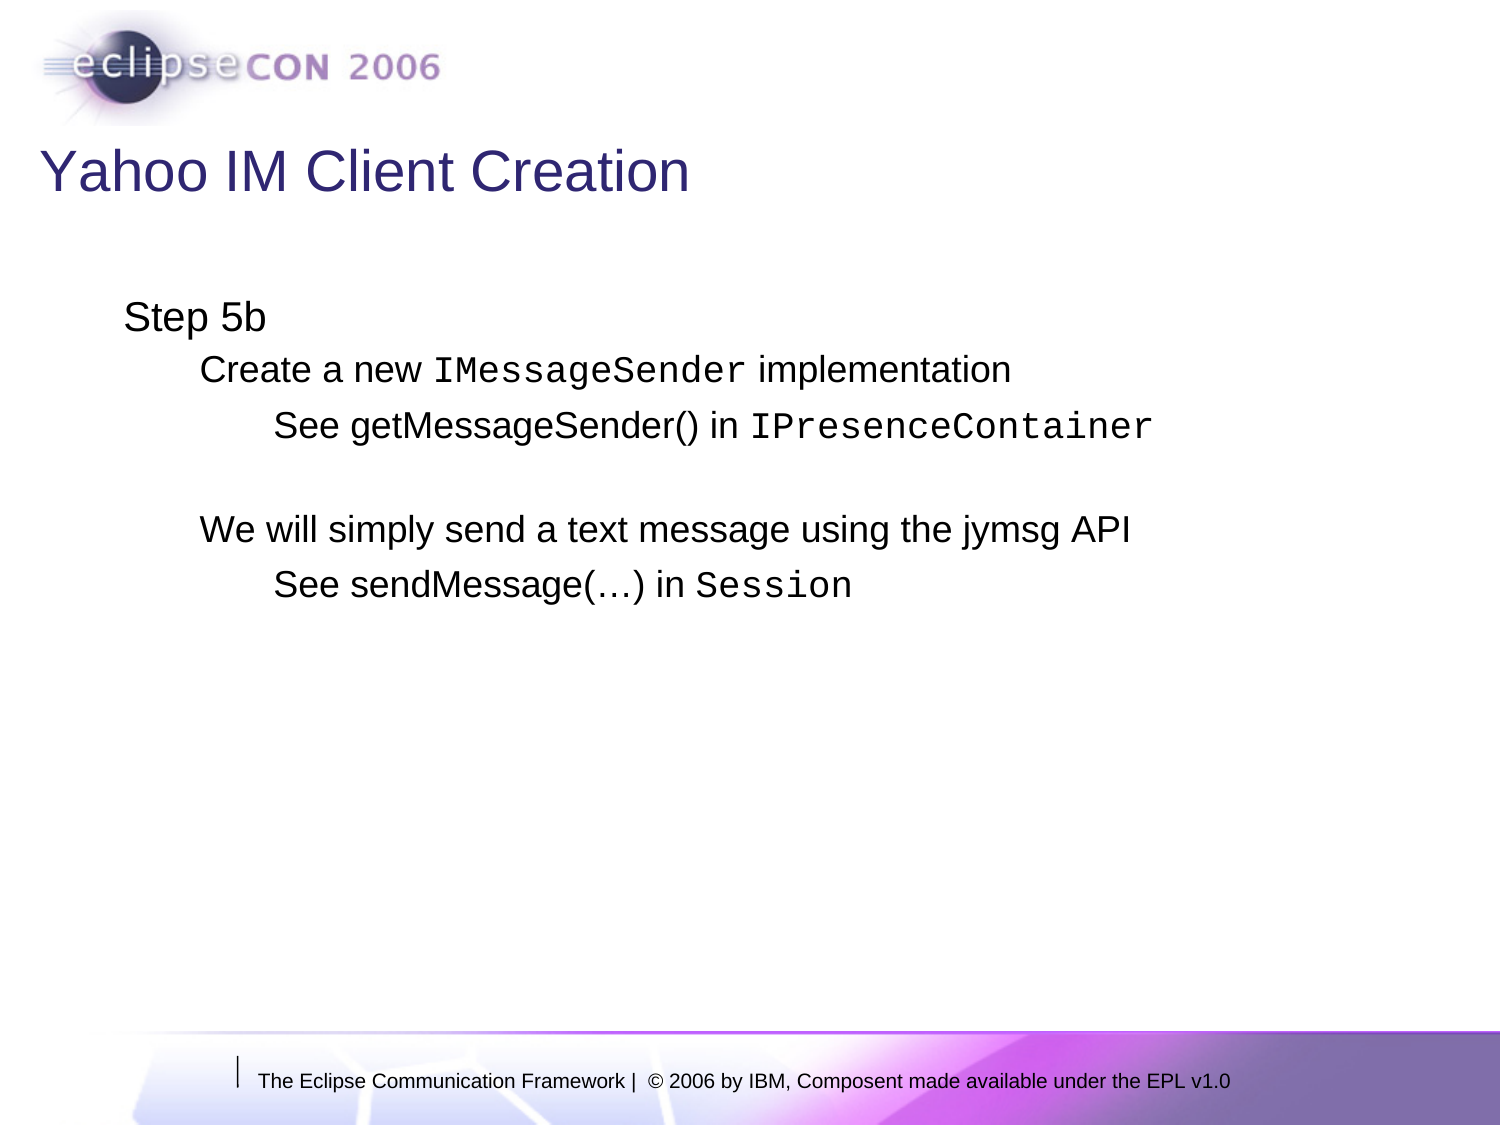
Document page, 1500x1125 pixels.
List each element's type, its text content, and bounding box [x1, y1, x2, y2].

picture [0, 1031, 1500, 1125]
picture [31, 10, 1040, 126]
title Yahoo IM Client Creation [25, 142, 1378, 225]
list Step 5b Create a new IMessageSender implementation See getMessageSender() in IPresenceContainer We will simply send a text message using the jymsg API See sendMessage(…) in Session [108, 291, 1378, 932]
